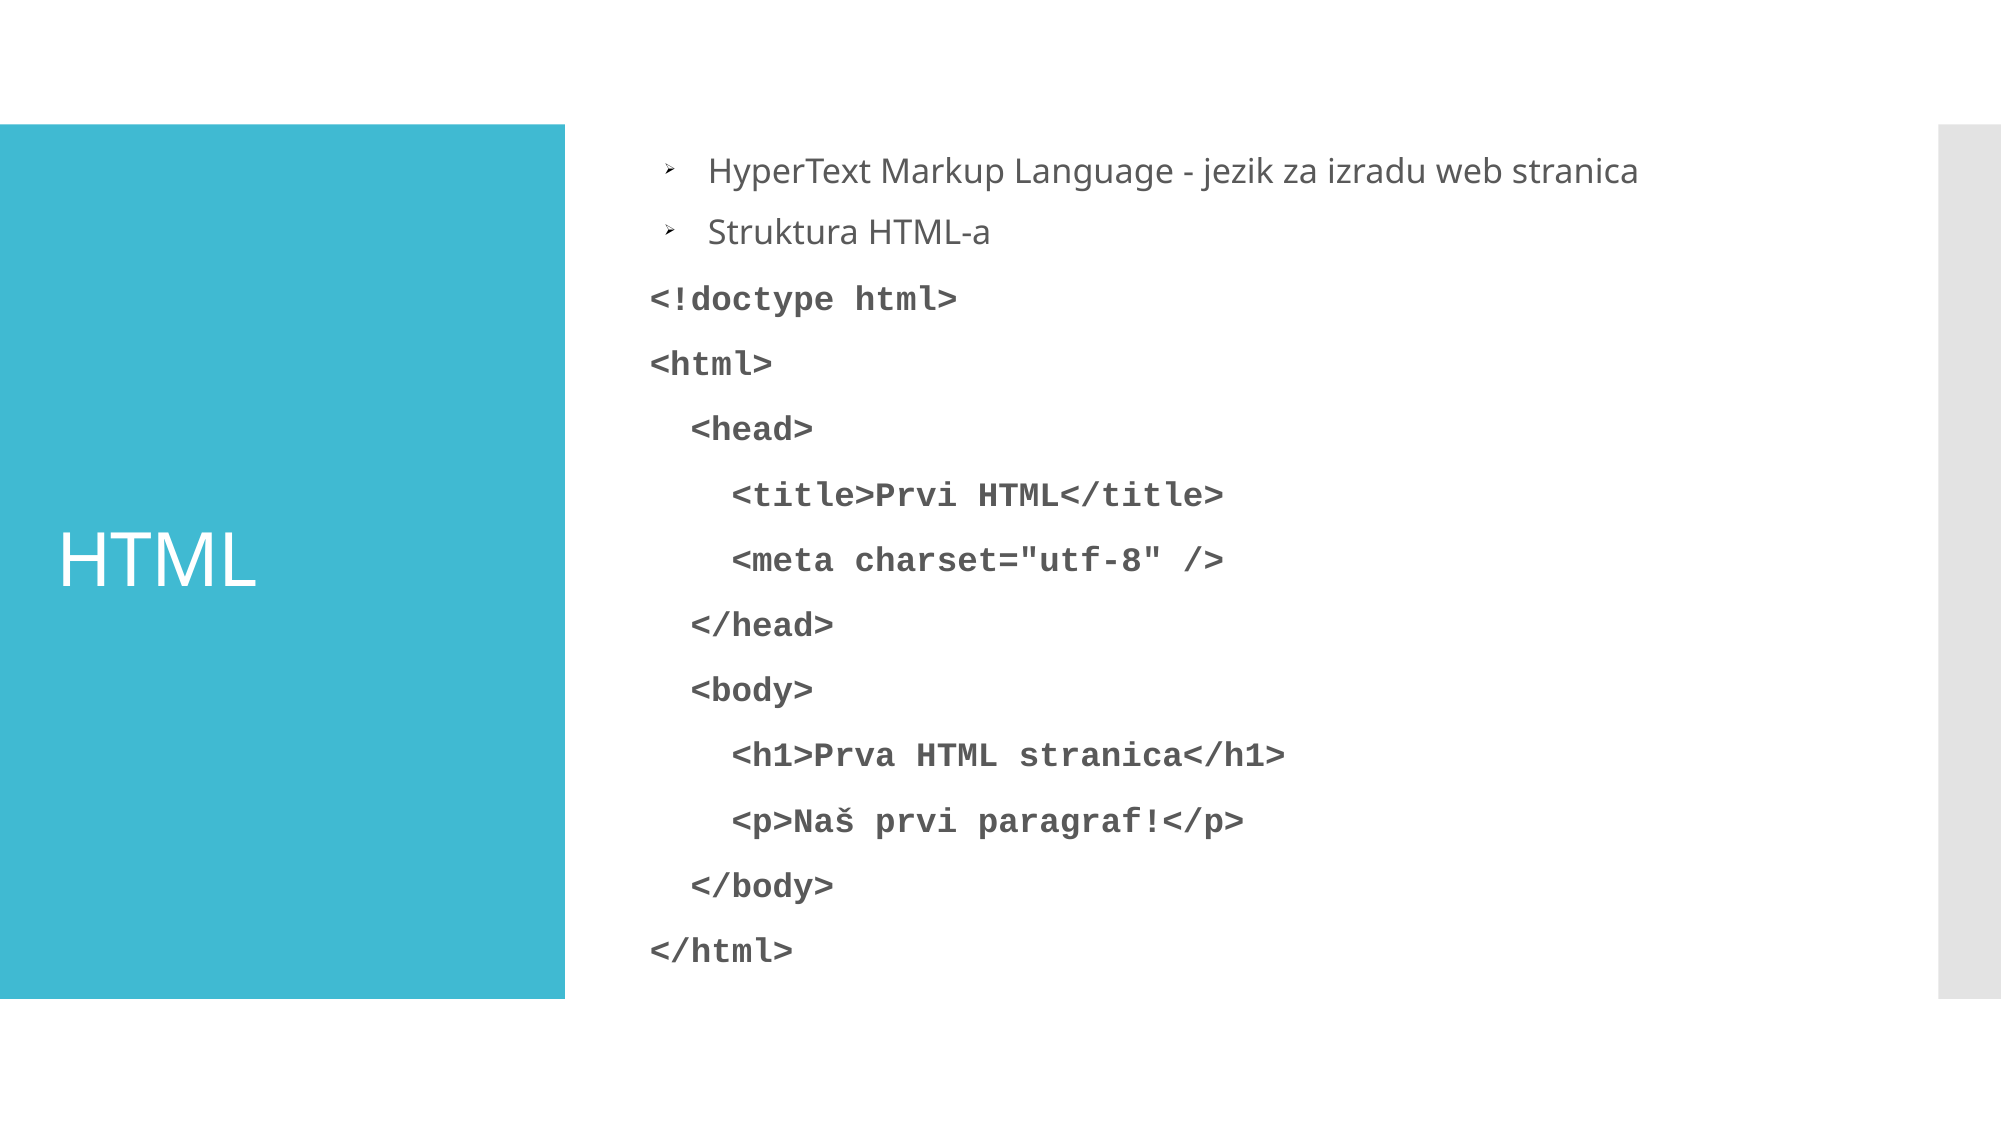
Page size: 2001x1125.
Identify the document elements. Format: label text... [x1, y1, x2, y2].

list HyperText Markup Language - jezik za izradu web stranica Struktura HTML-a <!doctype html> <html> <head> <title>Prvi HTML</title> <meta charset="utf-8" /> </head> <body> <h1>Prva HTML stranica</h1> <p>Naš prvi paragraf!</p> </body> </html> [634, 141, 1835, 982]
title HTML [41, 184, 525, 940]
